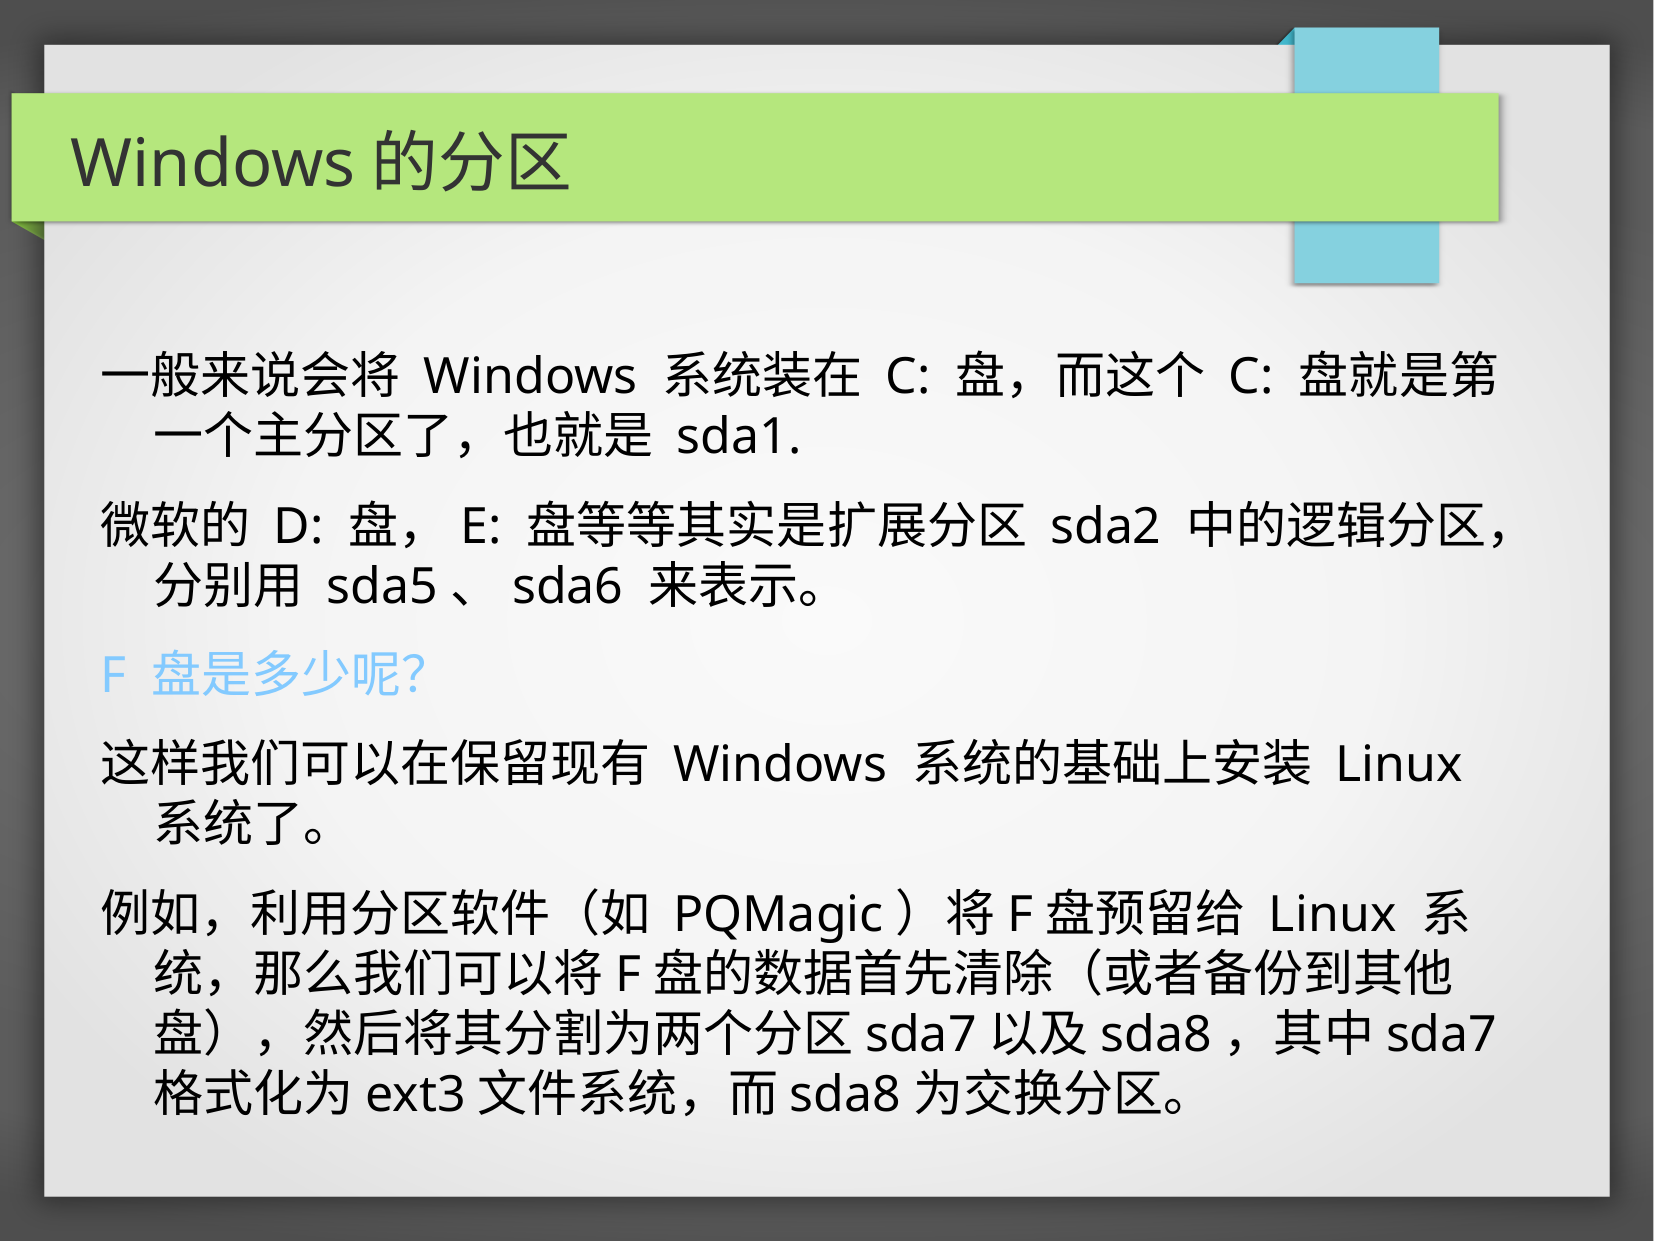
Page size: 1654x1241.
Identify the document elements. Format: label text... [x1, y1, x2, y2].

list 一般来说会将 Windows 系统装在 C: 盘，而这个 C: 盘就是第一个主分区了，也就是 sda1. 微软的 D: 盘，E: 盘等等其实是扩展分区 sda2 中的逻辑分区，分别用 sda5、sda6 来表示。 F 盘是多少呢？ 这样我们可以在保留现有 Windows 系统的基础上安装 Linux 系统了。 例如，利用分区软件（如 PQMagic）将F盘预留给 Linux 系统，那么我们可以将F盘的数据首先清除（或者备份到其他盘），然后将其分割为两个分区sda7以及sda8，其中sda7格式化为ext3文件系统，而sda8为交换分区。 [82, 343, 1538, 1152]
picture [0, 0, 1654, 1241]
title Windows的分区 [70, 106, 1229, 213]
